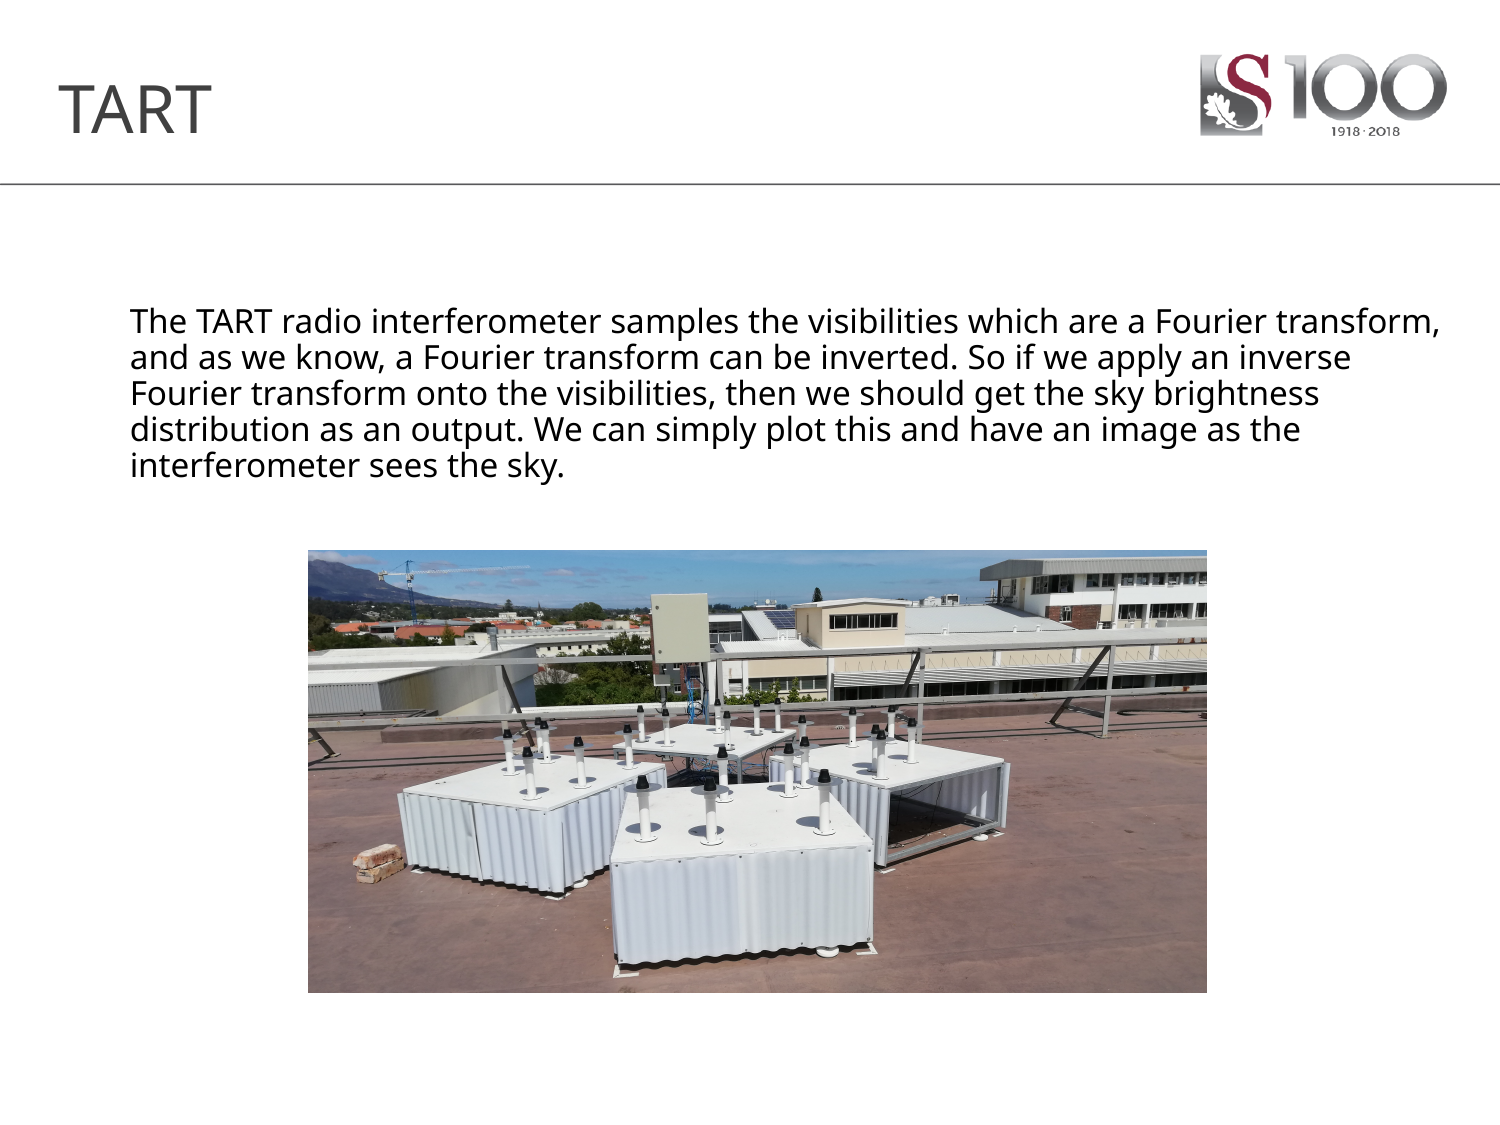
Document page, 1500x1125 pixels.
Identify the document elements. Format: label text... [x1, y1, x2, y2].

list The TART radio interferometer samples the visibilities which are a Fourier transform, and as we know, a Fourier transform can be inverted. So if we apply an inverse Fourier transform onto the visibilities, then we should get the sky brightness distribution as an output. We can simply plot this and have an image as the interferometer sees the sky. [43, 227, 1470, 1003]
picture [0, 0, 1500, 1125]
title TART [43, 19, 1176, 156]
